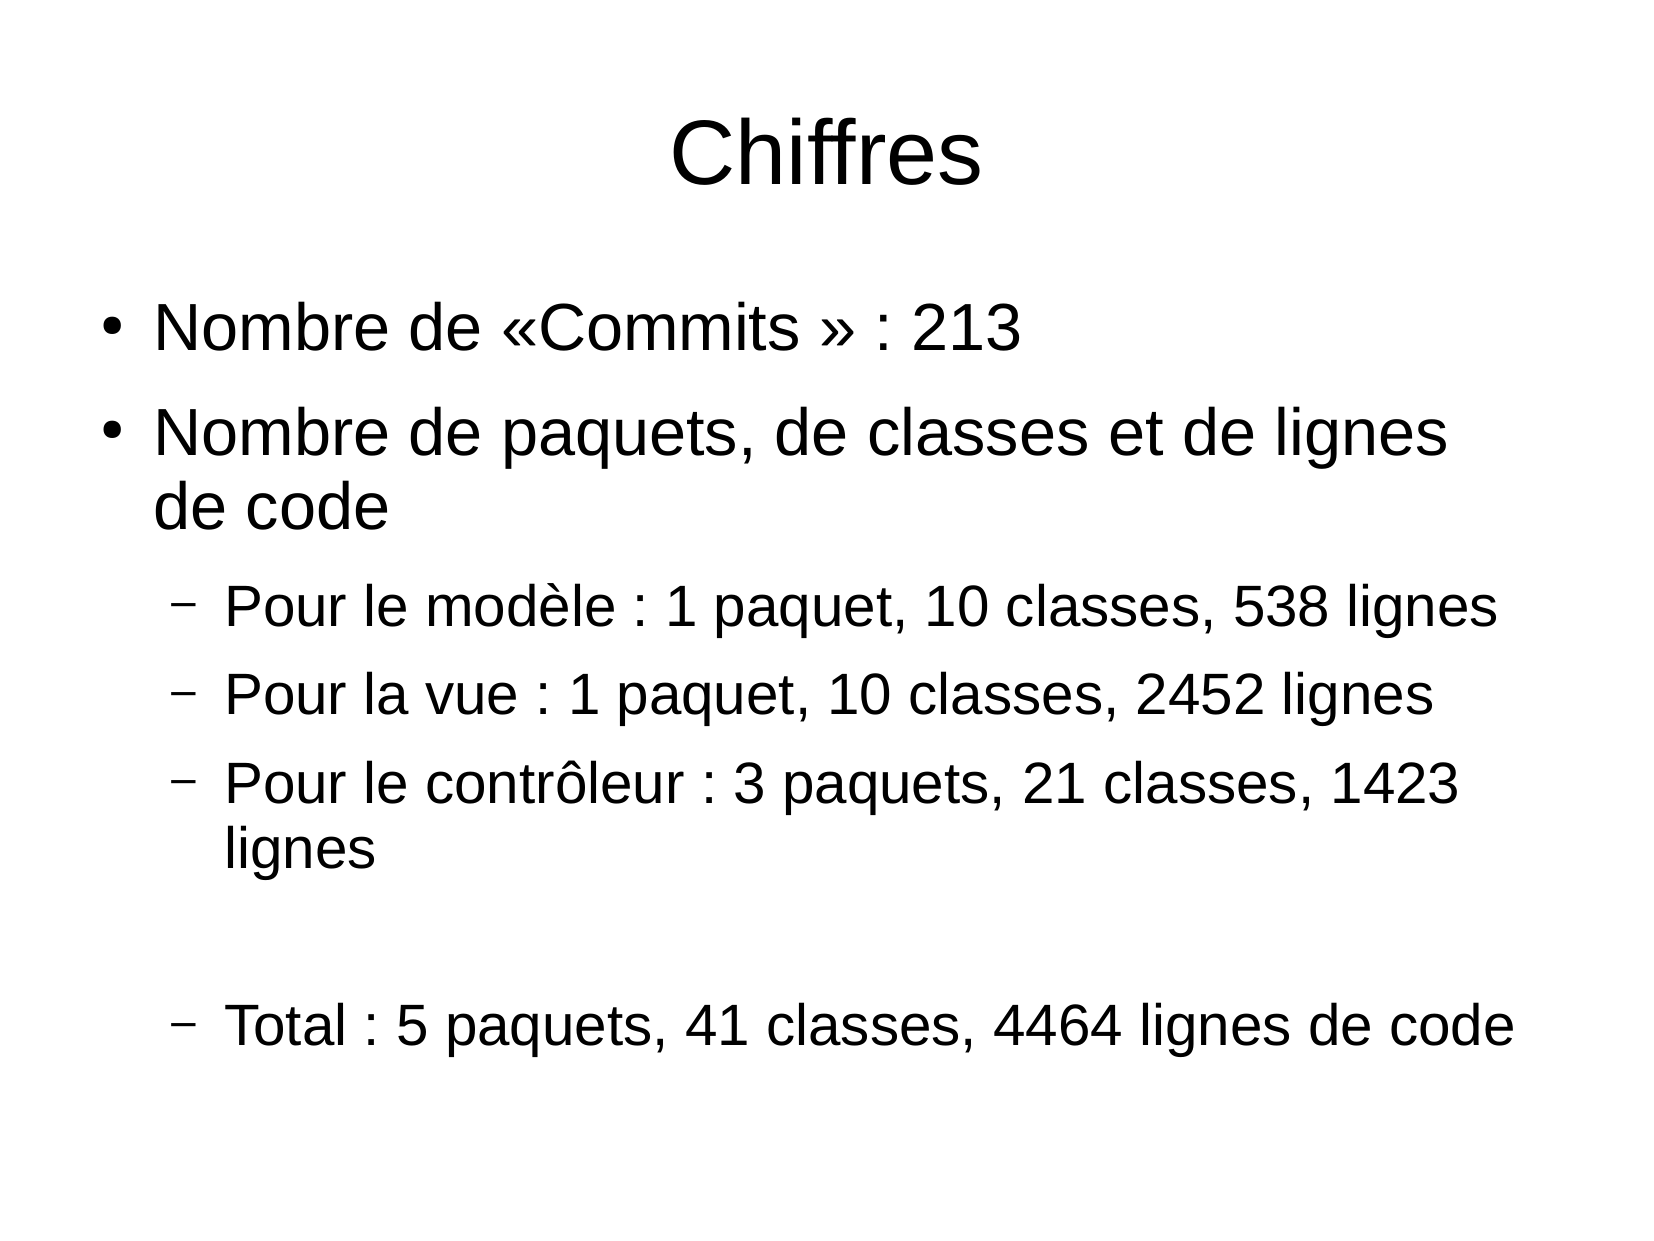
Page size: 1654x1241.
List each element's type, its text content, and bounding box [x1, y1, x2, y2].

list Nombre de «Commits » : 213 Nombre de paquets, de classes et de lignes de code Pour le modèle : 1 paquet, 10 classes, 538 lignes Pour la vue : 1 paquet, 10 classes, 2452 lignes Pour le contrôleur : 3 paquets, 21 classes, 1423 lignes Total : 5 paquets, 41 classes, 4464 lignes de code [82, 290, 1538, 1205]
title Chiffres [82, 49, 1571, 257]
